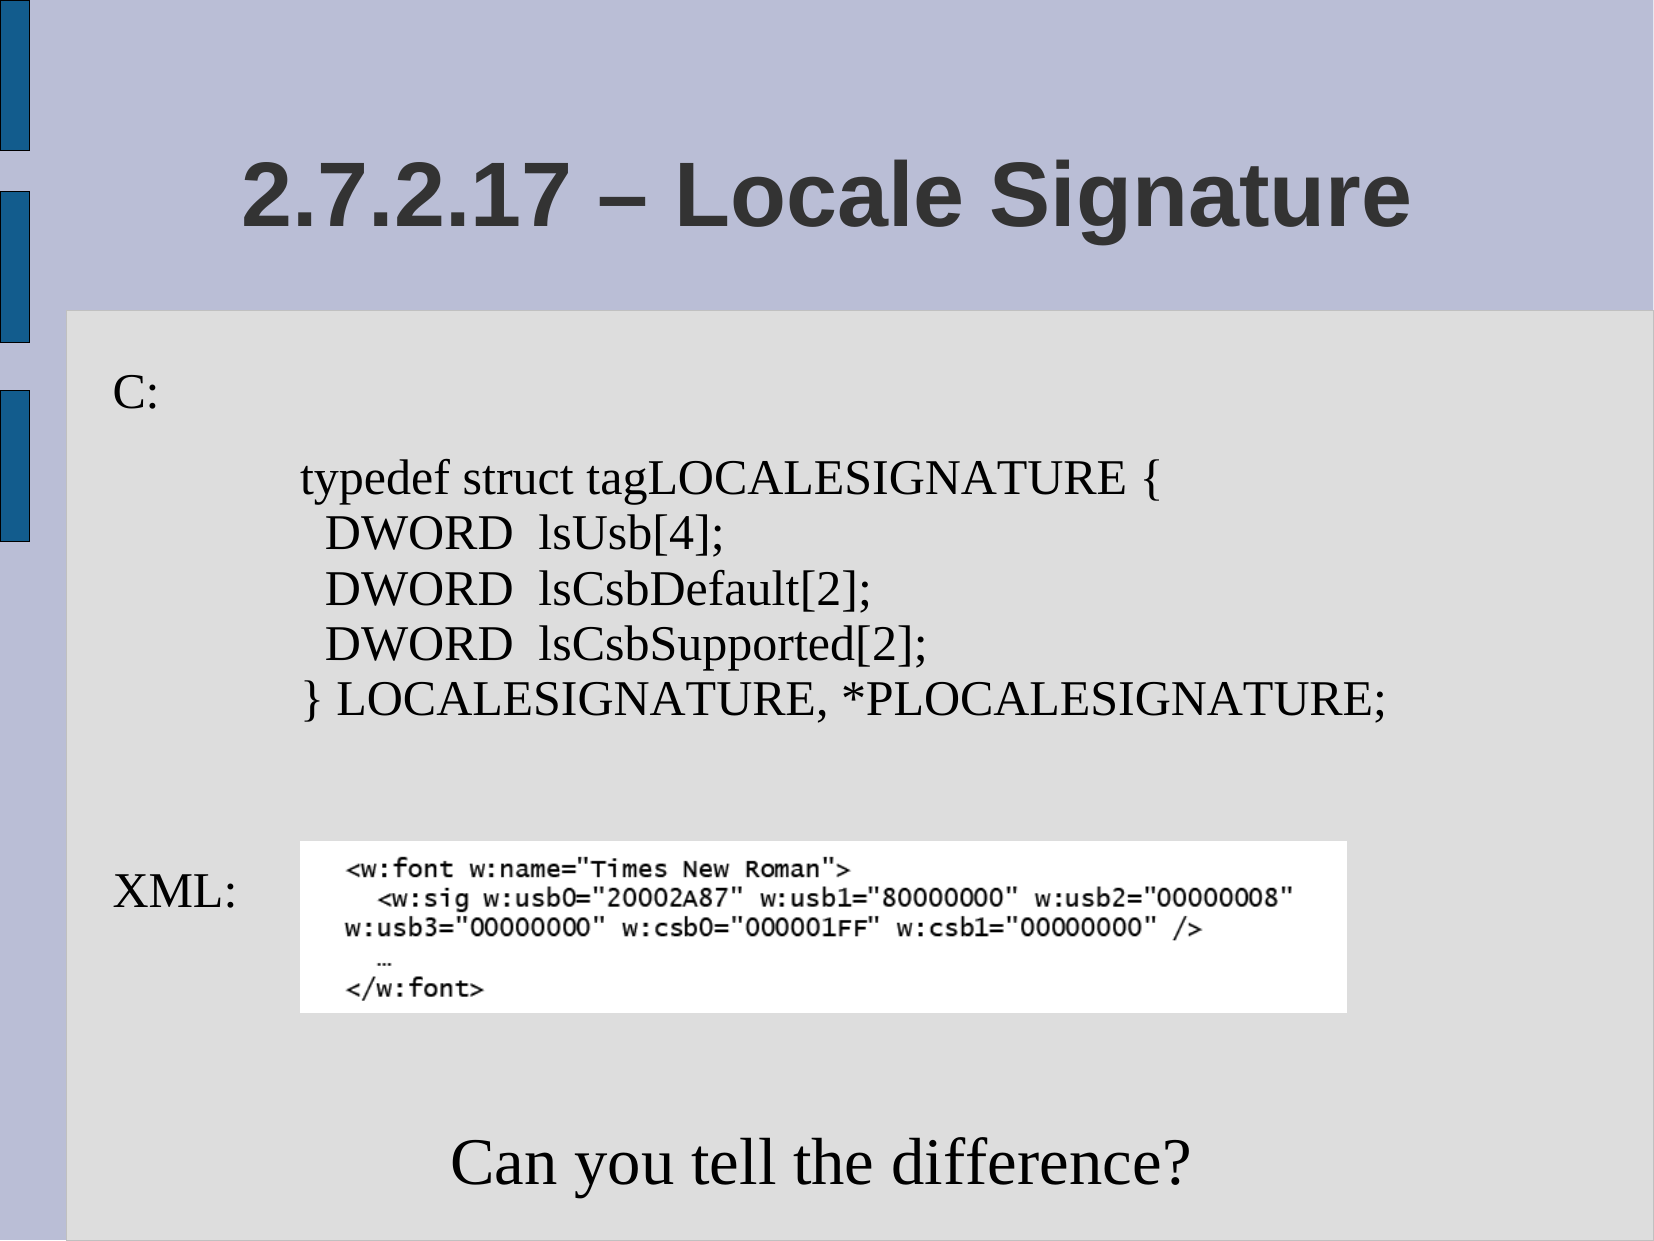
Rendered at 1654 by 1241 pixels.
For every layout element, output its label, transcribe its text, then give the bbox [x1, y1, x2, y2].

text_box Can you tell the difference? [450, 1125, 1238, 1200]
text_box C: [112, 364, 160, 421]
text_box XML: [112, 862, 238, 919]
text_box typedef struct tagLOCALESIGNATURE { DWORD lsUsb[4]; DWORD lsCsbDefault[2]; DWORD lsCsbSupported[2]; } LOCALESIGNATURE, *PLOCALESIGNATURE; [300, 450, 1501, 751]
title 2.7.2.17 – Locale Signature [121, 91, 1534, 299]
picture [300, 841, 1347, 1013]
